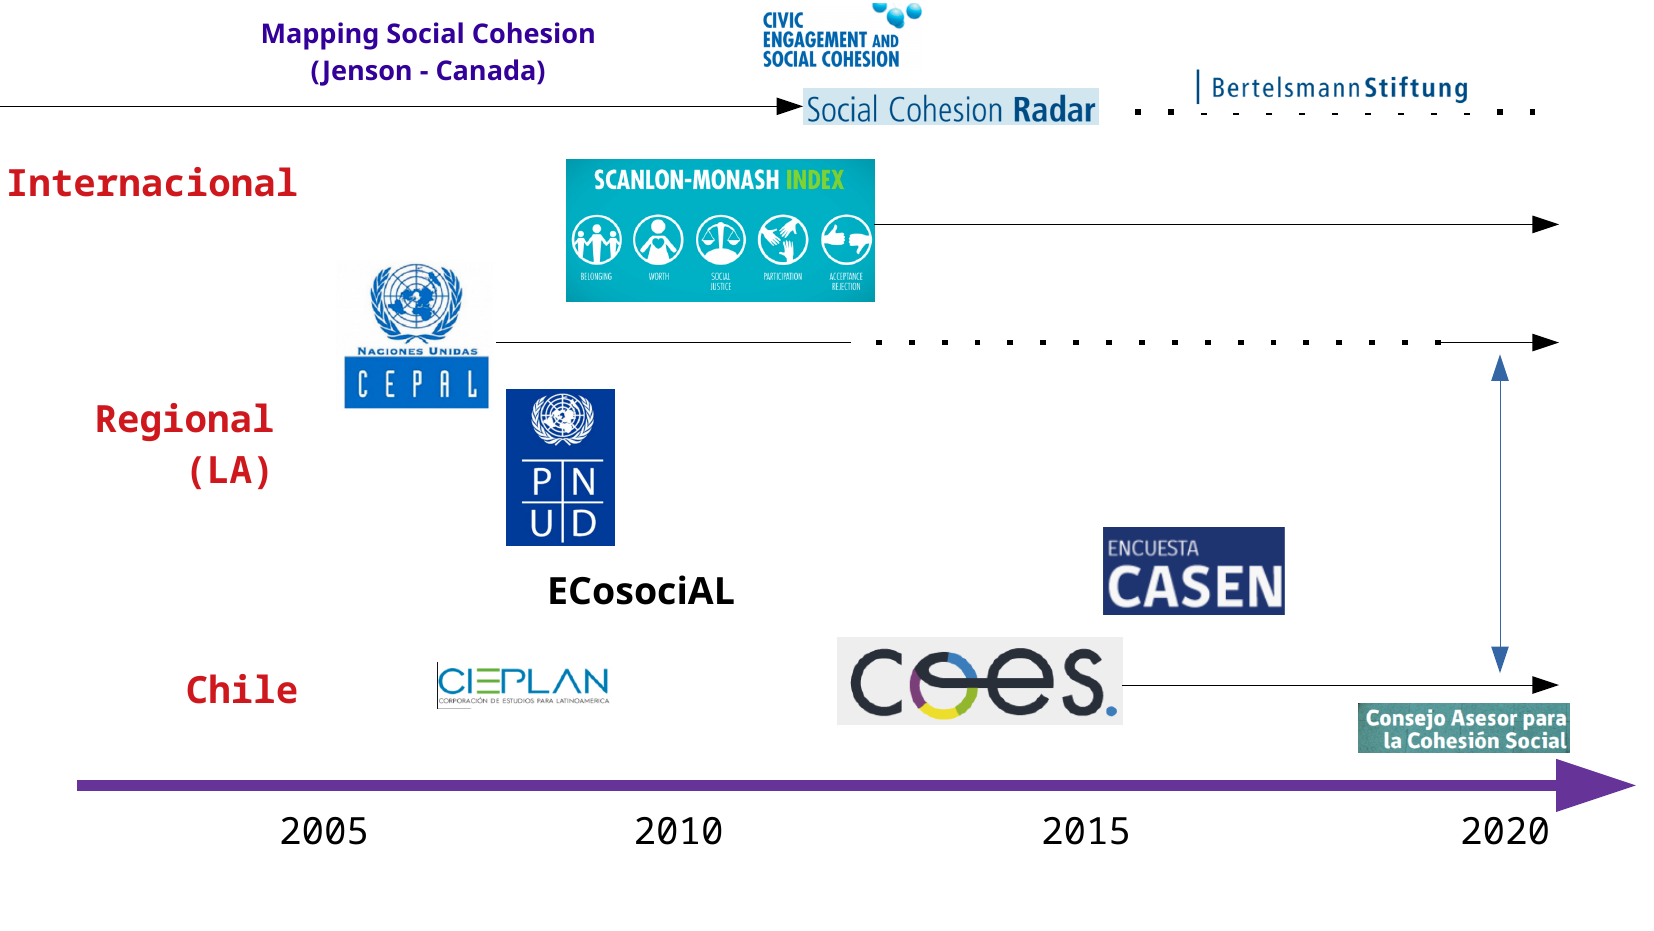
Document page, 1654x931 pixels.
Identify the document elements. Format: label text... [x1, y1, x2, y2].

picture [803, 88, 1099, 125]
text_box Regional (LA) [23, 384, 290, 502]
text_box Internacional [0, 148, 313, 254]
text_box ECosociAL [484, 557, 751, 647]
text_box 2005 [248, 797, 384, 862]
picture [566, 159, 875, 302]
picture [758, 3, 922, 71]
text_box Chile [47, 656, 313, 762]
text_box Mapping Social Cohesion (Jenson - Canada) [230, 7, 626, 95]
picture [1358, 703, 1570, 753]
picture [336, 259, 493, 411]
picture [1102, 527, 1288, 615]
picture [506, 389, 615, 546]
text_box 2020 [1429, 797, 1565, 862]
picture [837, 637, 1123, 726]
picture [437, 662, 613, 709]
picture [1187, 60, 1480, 113]
text_box 2015 [1009, 797, 1146, 862]
text_box 2010 [602, 797, 739, 862]
